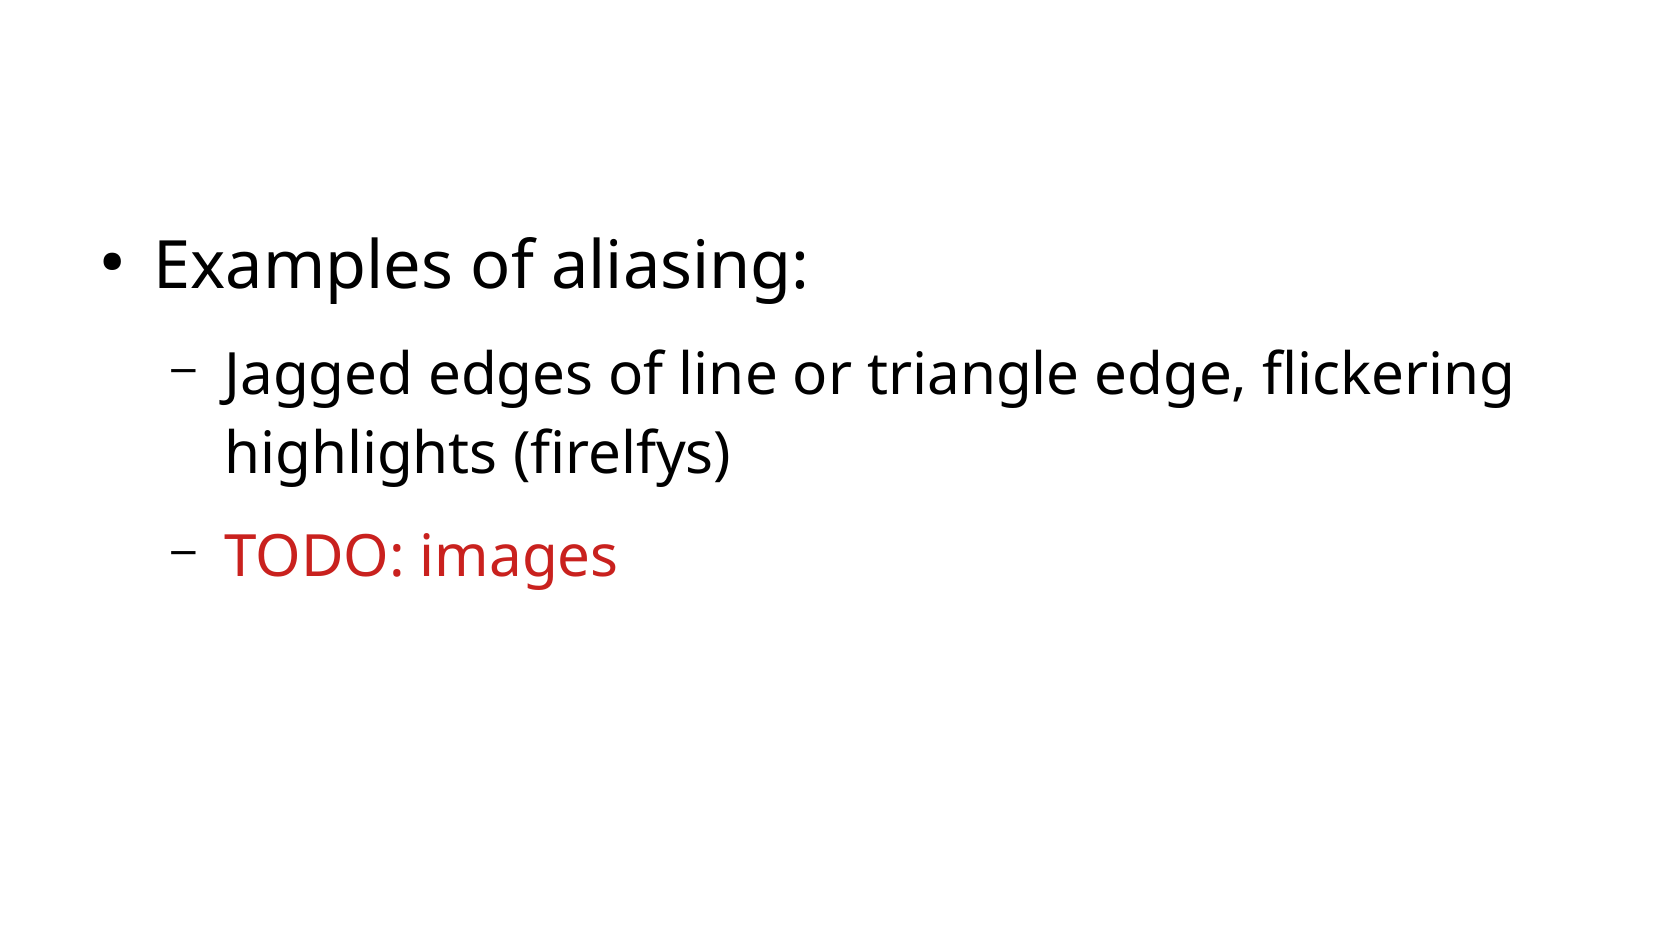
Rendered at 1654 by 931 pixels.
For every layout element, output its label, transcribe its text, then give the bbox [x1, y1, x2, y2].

list Examples of aliasing: Jagged edges of line or triangle edge, flickering highlights (firelfys) TODO: images [82, 217, 1571, 758]
